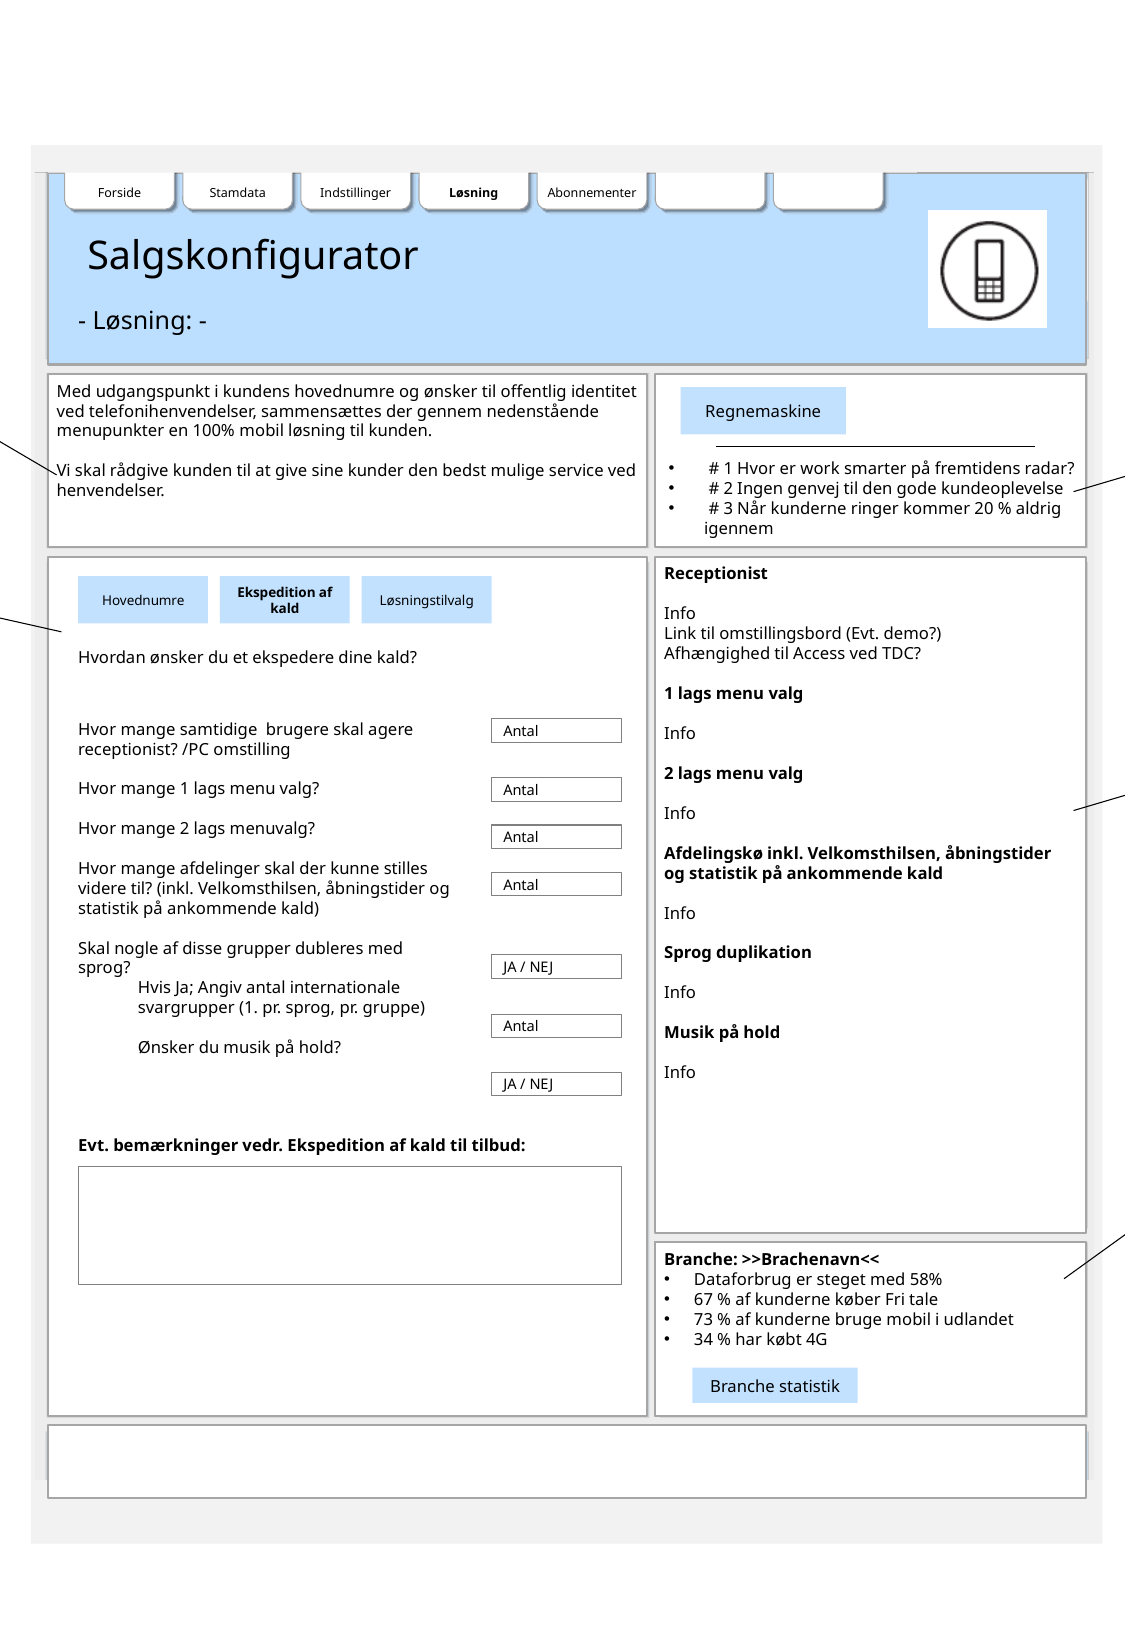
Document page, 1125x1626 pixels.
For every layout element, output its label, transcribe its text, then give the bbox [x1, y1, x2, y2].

text_box Løsningstilvalg [361, 576, 492, 624]
text_box Antal [491, 872, 622, 896]
text_box Hvor mange samtidige brugere skal agere receptionist? /PC omstilling [78, 718, 457, 759]
text_box Regnemaskine [680, 387, 846, 435]
text_box Salgskonfigurator [87, 229, 420, 278]
text_box - Løsning: - [78, 304, 268, 335]
text_box Ekspedition af kald [219, 576, 350, 624]
text_box Antal [491, 777, 622, 802]
text_box Stamdata [182, 173, 293, 210]
text_box Antal [491, 1014, 622, 1038]
footer Tilføj titel i sidehoved / sidefod [55, 1498, 917, 1504]
text_box JA / NEJ [491, 1072, 622, 1096]
text_box Løsning [418, 173, 529, 210]
text_box Hvordan ønsker du et ekspedere dine kald? [78, 647, 457, 668]
text_box Branche: >>Brachenavn<< Dataforbrug er steget med 58% 67 % af kunderne køber Fri tale 73 % af kunderne bruge mobil i udlandet 34 % har købt 4G [655, 1242, 1086, 1416]
text_box Receptionist Info Link til omstillingsbord (Evt. demo?) Afhængighed til Access ved TDC? 1 lags menu valg Info 2 lags menu valg Info Afdelingskø inkl. Velkomsthilsen, åbningstider og statistik på ankommende kald Info Sprog duplikation Info Musik på hold Info [655, 556, 1086, 1233]
picture [928, 210, 1047, 328]
text_box Branche statistik [692, 1367, 858, 1403]
text_box Antal [491, 825, 622, 849]
text_box JA / NEJ [491, 954, 622, 979]
text_box Evt. bemærkninger vedr. Ekspedition af kald til tilbud: [78, 1134, 622, 1155]
picture [34, 172, 1094, 1480]
text_box Med udgangspunkt i kundens hovednumre og ønsker til offentlig identitet ved telefonihenvendelser, sammensættes der gennem nedenstående menupunkter en 100% mobil løsning til kunden. Vi skal rådgive kunden til at give sine kunder den bedst mulige service ved henvendelser. [47, 373, 647, 548]
text_box Hovednumre [78, 576, 208, 624]
text_box Forside [64, 173, 175, 210]
text_box Indstillinger [300, 173, 411, 210]
text_box [0, 145, 1125, 1625]
text_box Hvor mange 1 lags menu valg? Hvor mange 2 lags menuvalg? Hvor mange afdelinger skal der kunne stilles videre til? (inkl. Velkomsthilsen, åbningstider og statistik på ankommende kald) Skal nogle af disse grupper dubleres med sprog? Hvis Ja; Angiv antal internationale svargrupper (1. pr. sprog, pr. gruppe) Ønsker du musik på hold? [78, 777, 457, 1058]
text_box # 1 Hvor er work smarter på fremtidens radar? # 2 Ingen genvej til den gode kundeoplevelse # 3 Når kunderne ringer kommer 20 % aldrig igennem [668, 458, 1083, 558]
text_box Abonnementer [537, 173, 647, 210]
text_box Antal [491, 718, 622, 743]
